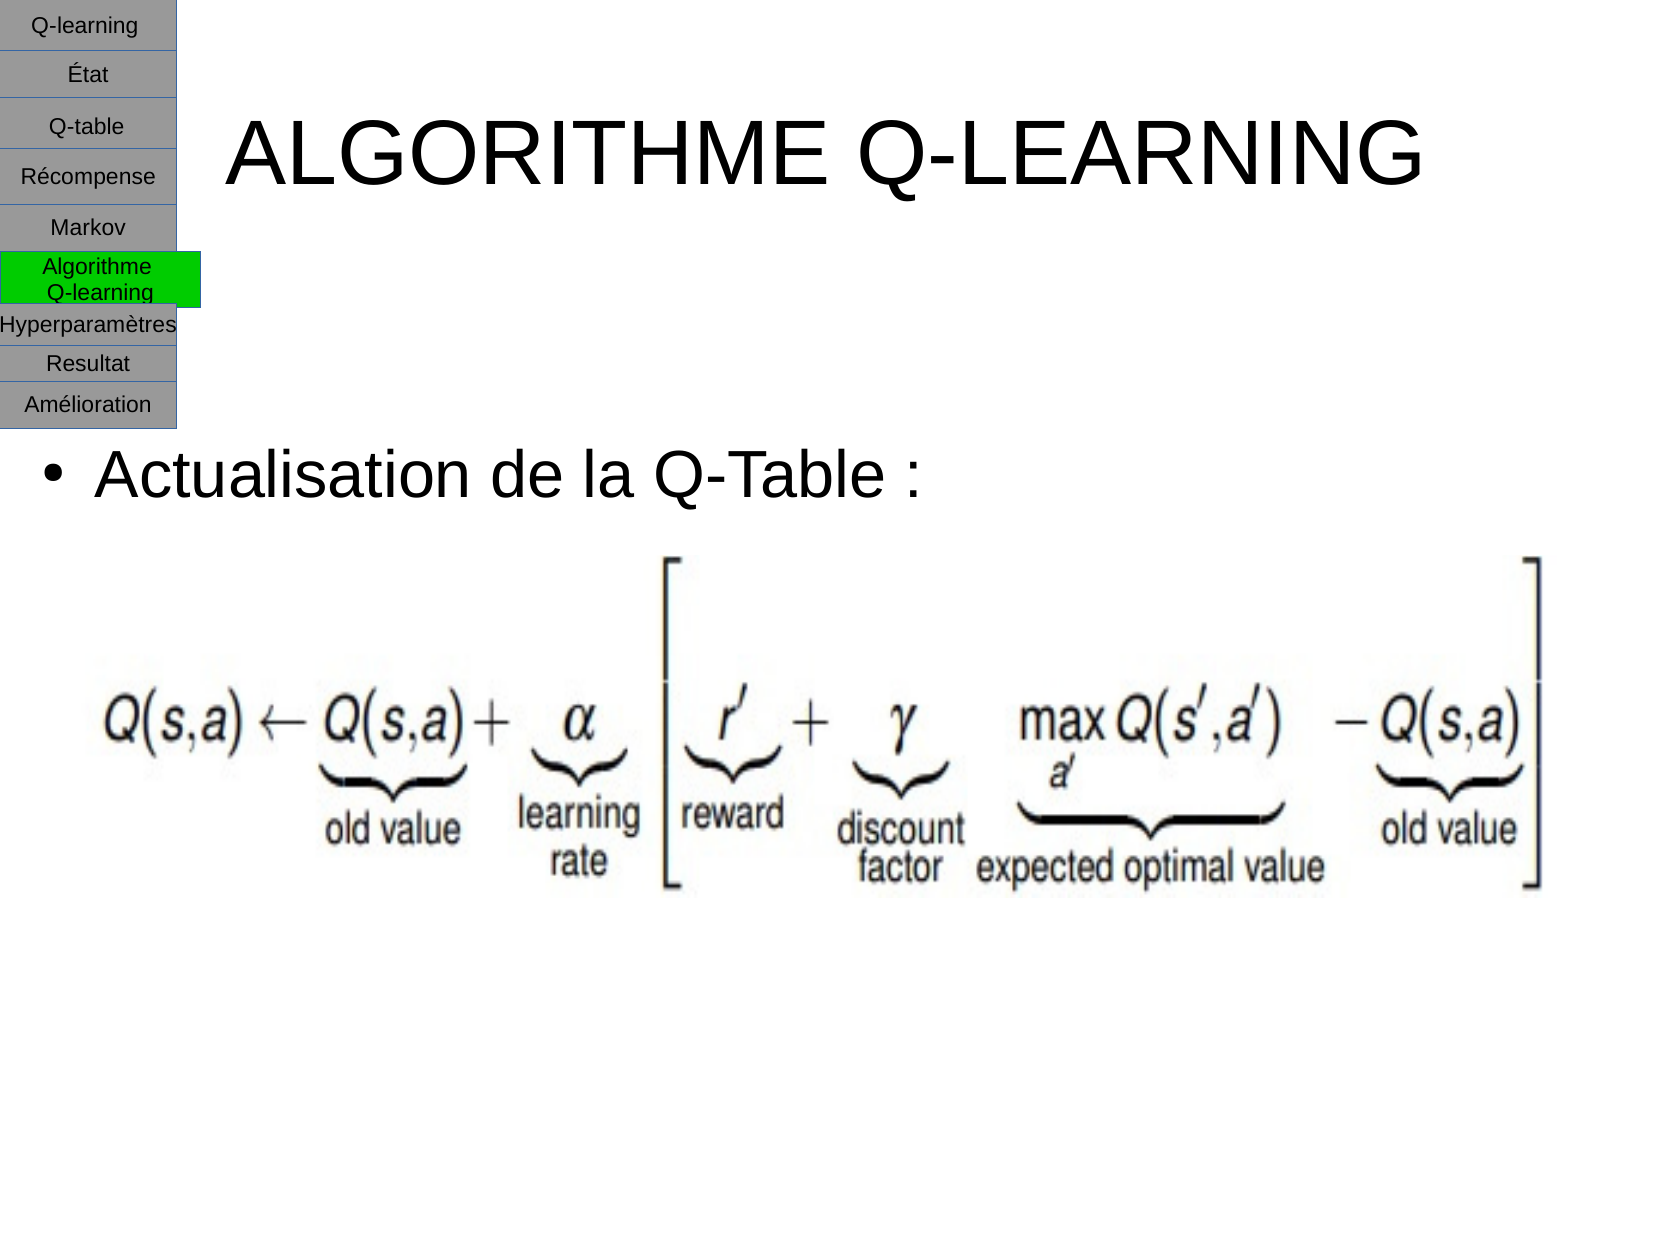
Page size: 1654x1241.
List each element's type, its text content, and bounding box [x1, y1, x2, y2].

text_box Algorithme Q-learning [0, 251, 201, 308]
text_box Q-learning [0, 0, 177, 50]
text_box Q-table [34, 106, 140, 148]
text_box Hyperparamètres [0, 303, 177, 345]
text_box Récompense [0, 149, 177, 204]
text_box État [0, 50, 177, 97]
text_box [0, 97, 177, 149]
text_box Markov [0, 204, 177, 252]
title ALGORITHME Q-LEARNING [177, 49, 1571, 257]
text_box Resultat [0, 345, 177, 381]
text_box Amélioration [0, 381, 177, 429]
text_box Actualisation de la Q-Table : [23, 437, 1379, 602]
picture [49, 555, 1583, 898]
